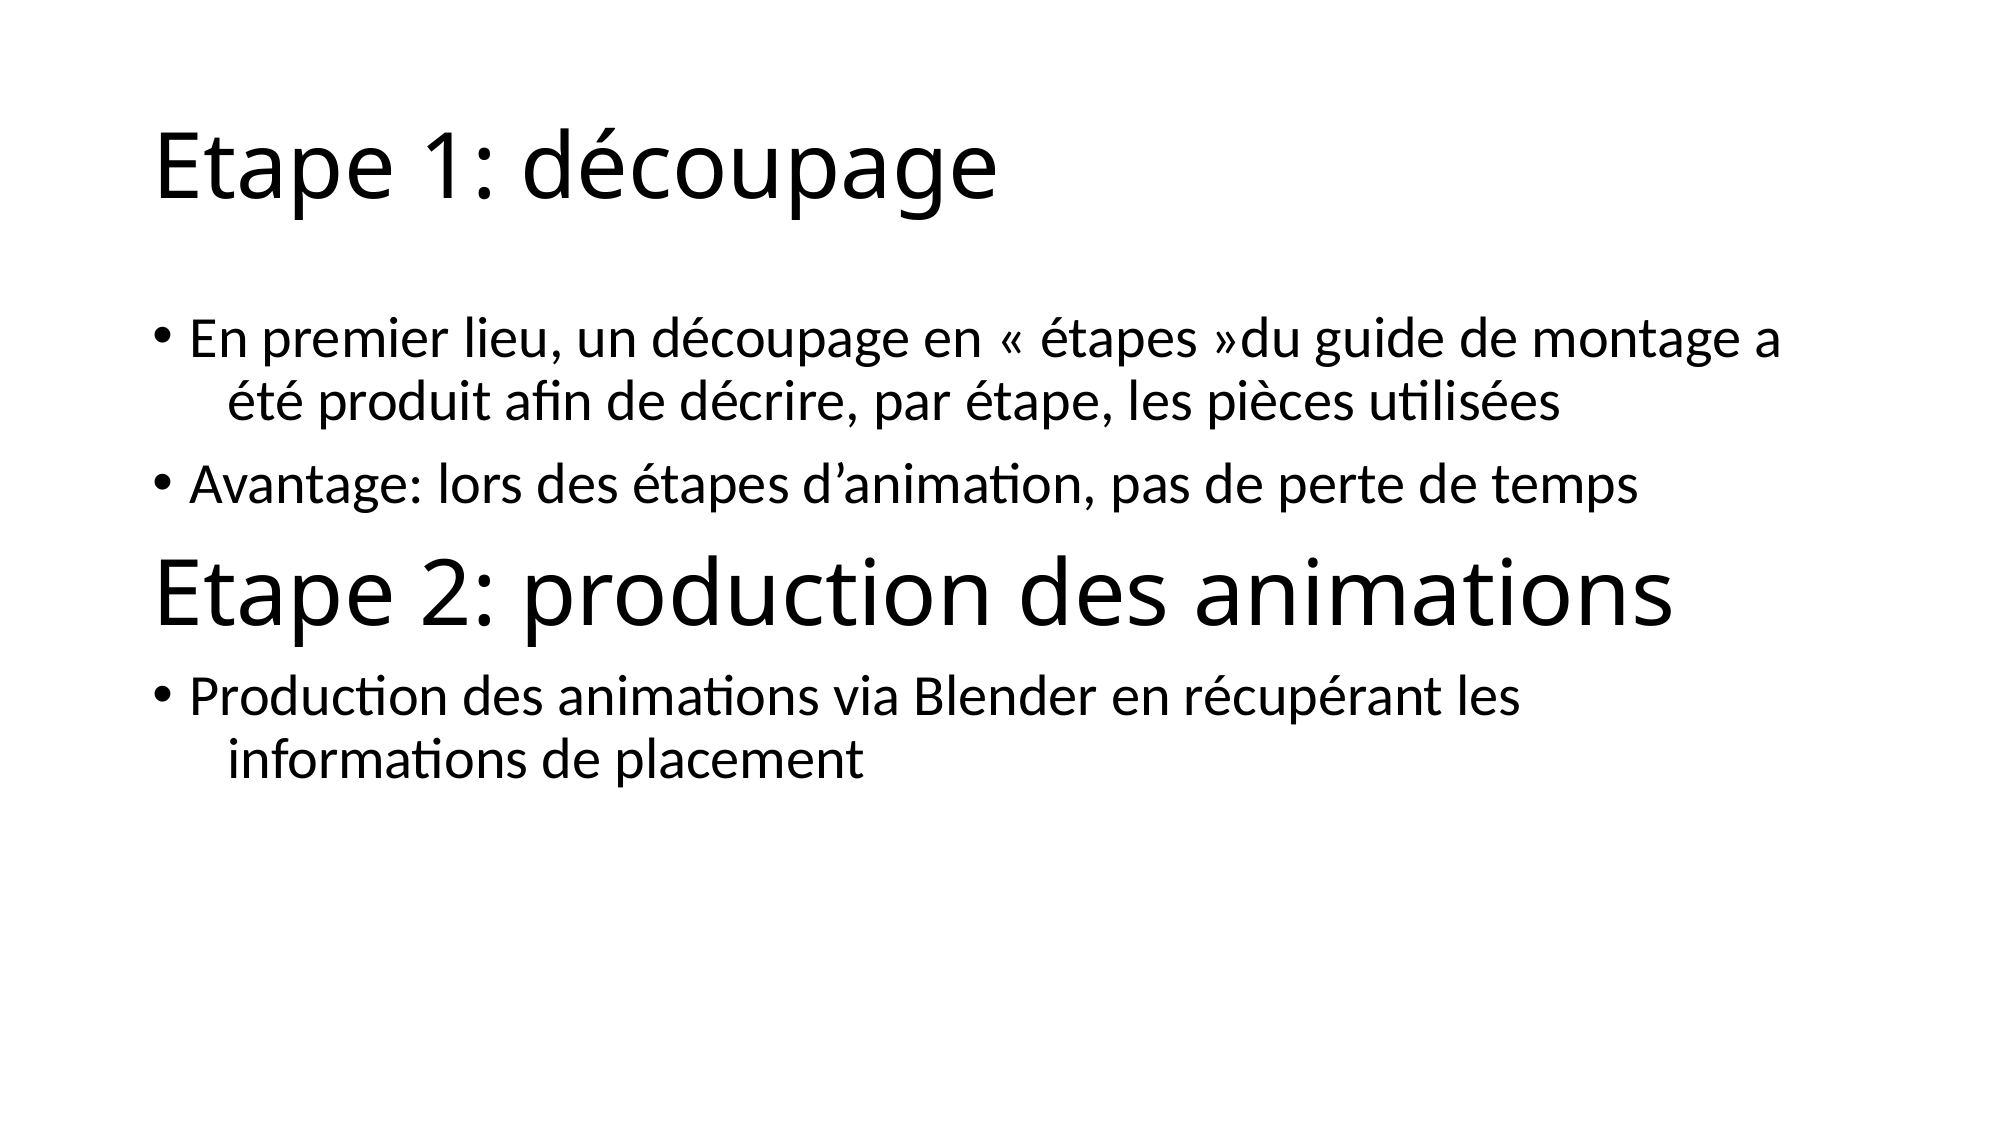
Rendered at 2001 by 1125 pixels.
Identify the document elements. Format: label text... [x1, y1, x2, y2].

title Etape 1: découpage [137, 59, 1863, 278]
text_box Production des animations via Blender en récupérant les informations de placement [137, 657, 1863, 895]
text_box Etape 2: production des animations [137, 486, 1863, 657]
list En premier lieu, un découpage en « étapes » du guide de montage a été produit afin de décrire, par étape, les pièces utilisées Avantage: lors des étapes d’animation, pas de perte de temps [137, 299, 1863, 486]
